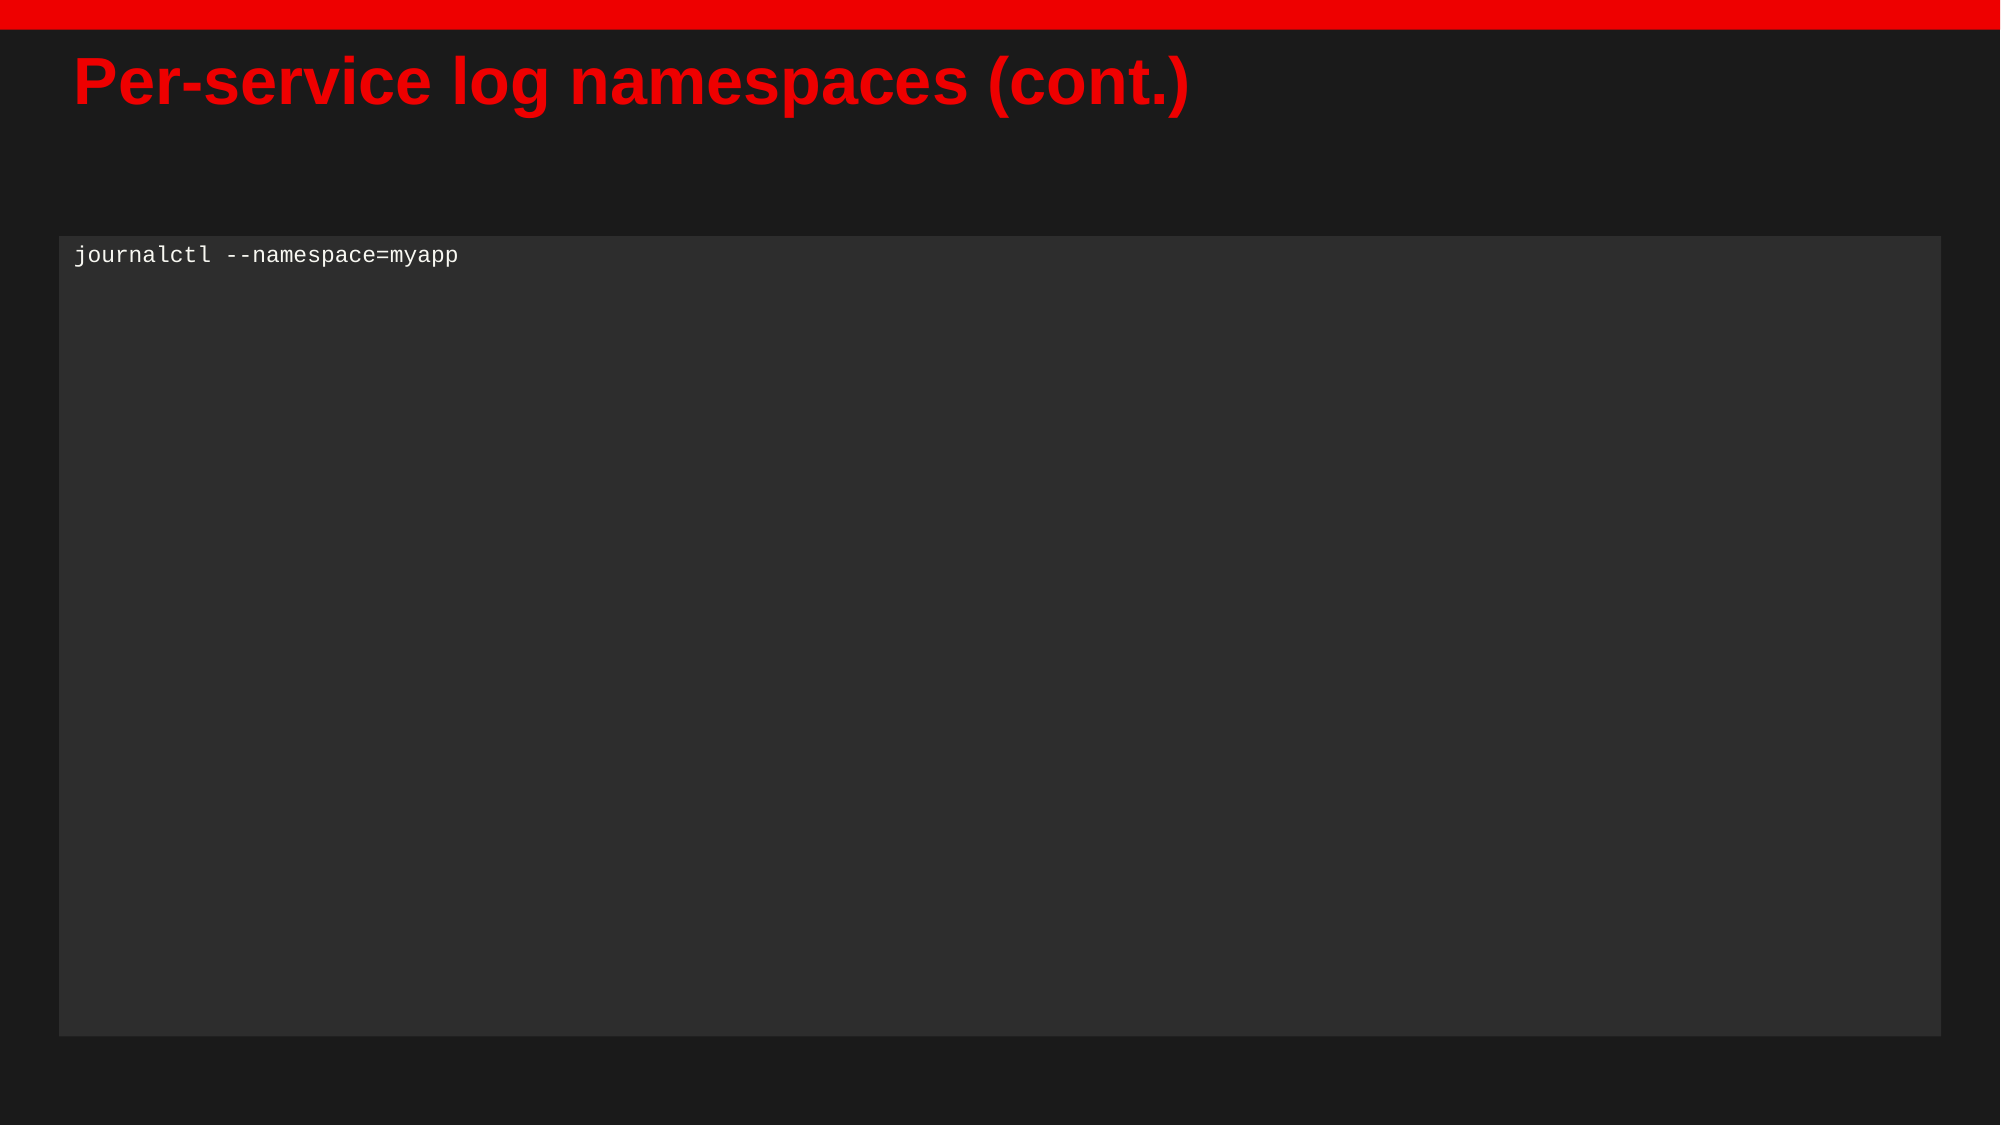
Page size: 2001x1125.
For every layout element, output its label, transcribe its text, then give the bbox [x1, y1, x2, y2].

text_box journalctl --namespace=myapp [59, 236, 1942, 1037]
text_box [0, 0, 2001, 30]
text_box Per-service log namespaces (cont.) [59, 36, 1942, 208]
